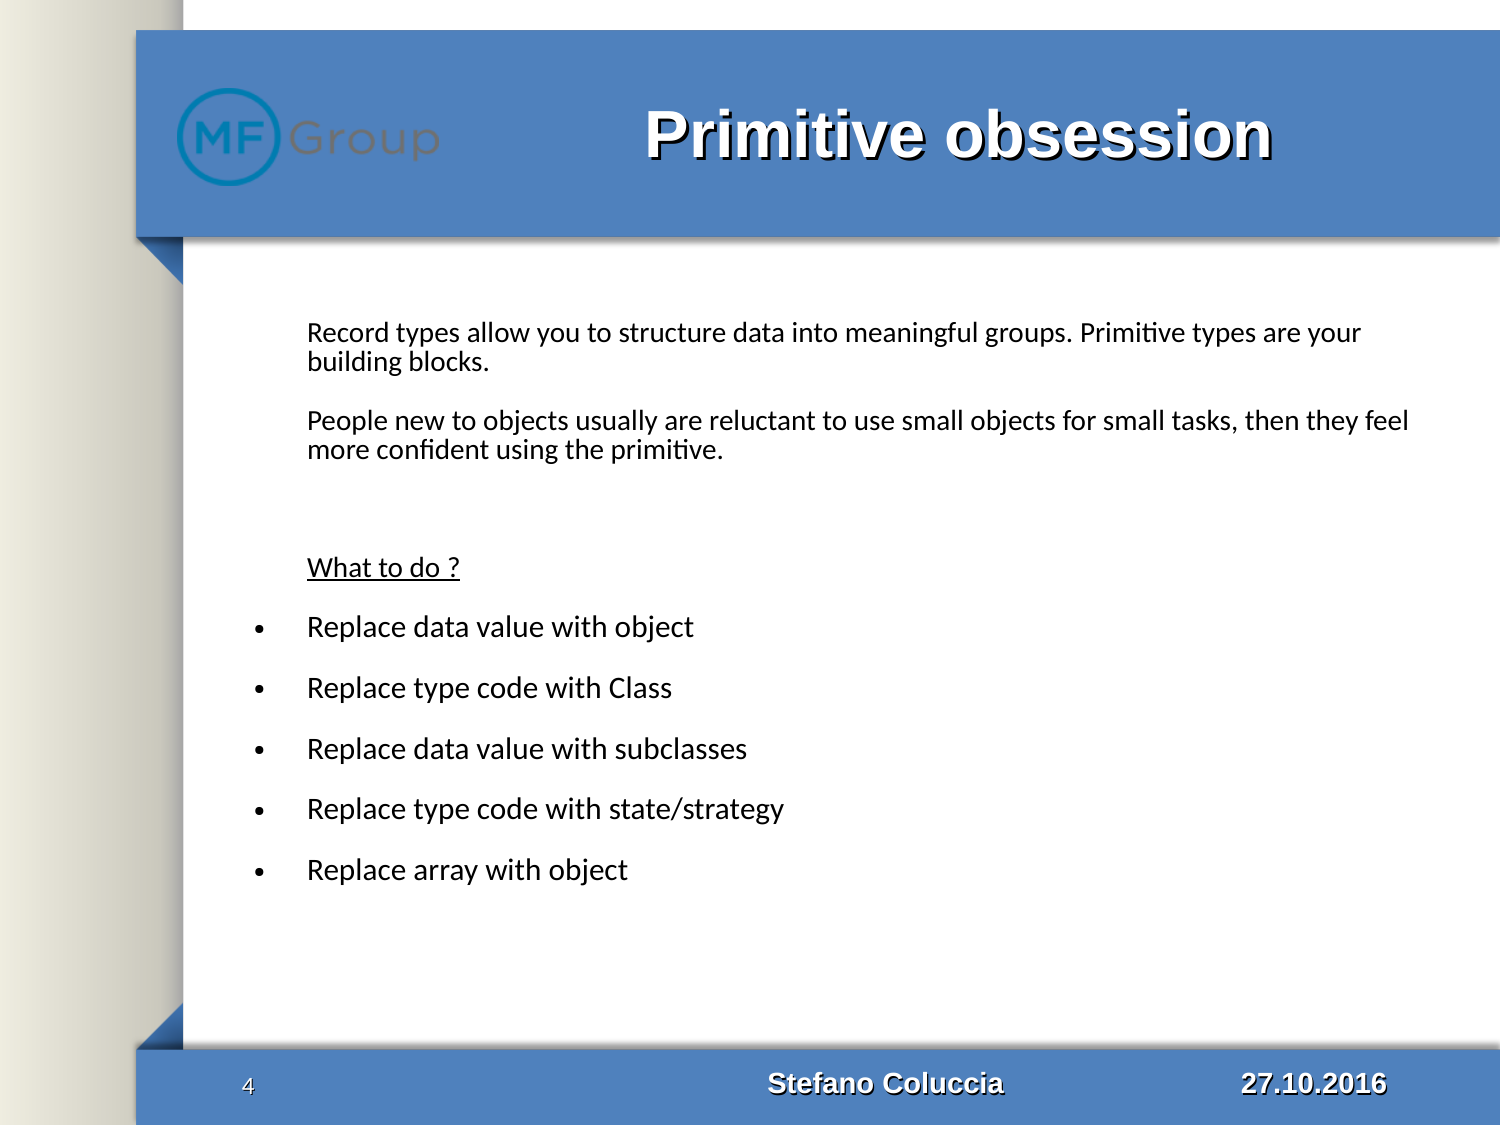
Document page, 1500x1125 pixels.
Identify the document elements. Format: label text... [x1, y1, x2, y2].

list Record types allow you to structure data into meaningful groups. Primitive types are your building blocks. People new to objects usually are reluctant to use small objects for small tasks, then they feel more confident using the primitive. What to do ? Replace data value with object Replace type code with Class Replace data value with subclasses Replace type code with state/strategy Replace array with object [236, 261, 1453, 975]
title Primitive obsession [472, 57, 1447, 211]
title 27.10.2016 [1151, 1062, 1477, 1105]
picture [0, 0, 1500, 1125]
title Stefano Coluccia [738, 1062, 1034, 1105]
